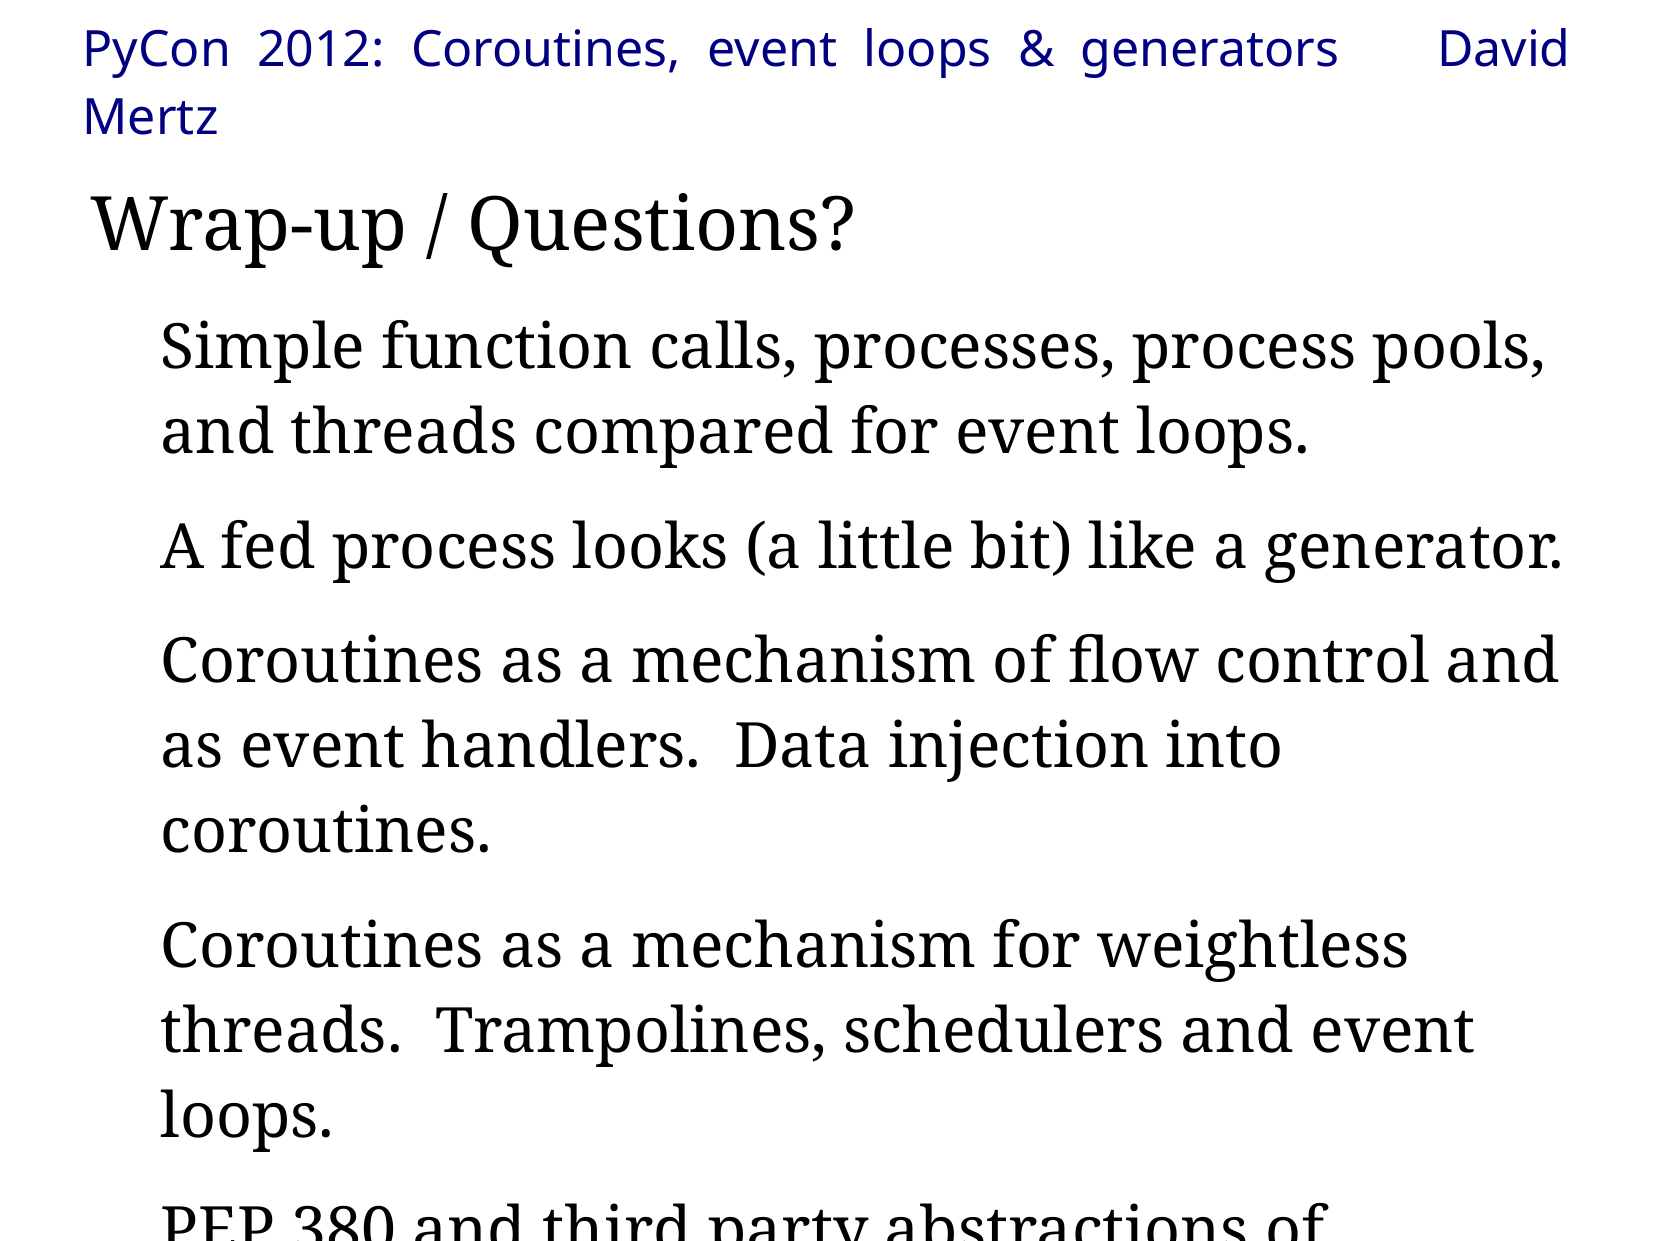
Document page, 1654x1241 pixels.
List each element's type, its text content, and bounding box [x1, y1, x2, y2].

list Wrap-up / Questions? Simple function calls, processes, process pools, and threads compared for event loops. A fed process looks (a little bit) like a generator. Coroutines as a mechanism of flow control and as event handlers. Data injection into coroutines. Coroutines as a mechanism for weightless threads. Trampolines, schedulers and event loops. PEP 380 and third party abstractions of generator-based threads. [89, 170, 1602, 1114]
title PyCon 2012: Coroutines, event loops & generators David Mertz [82, 49, 1571, 113]
